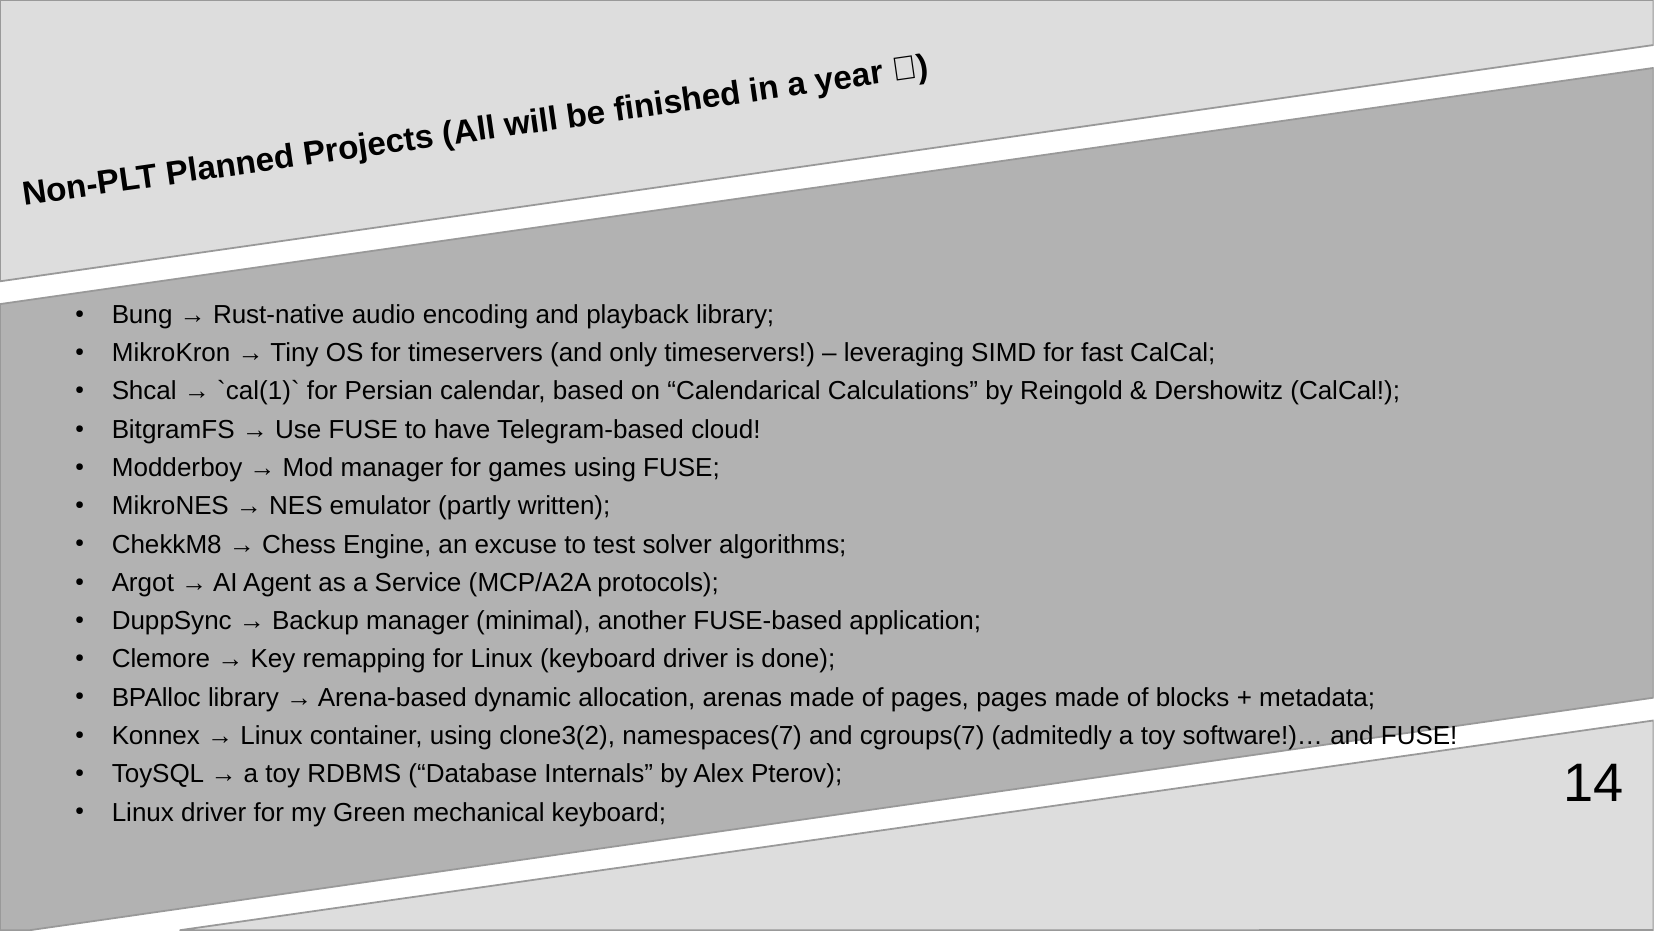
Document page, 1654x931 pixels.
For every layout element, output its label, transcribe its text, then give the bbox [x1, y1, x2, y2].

title Non-PLT Planned Projects (All will be finished in a year 🥹) [11, 0, 1496, 272]
list Bung → Rust-native audio encoding and playback library; MikroKron → Tiny OS for timeservers (and only timeservers!) – leveraging SIMD for fast CalCal; Shcal → `cal(1)` for Persian calendar, based on “Calendarical Calculations” by Reingold & Dershowitz (CalCal!); BitgramFS → Use FUSE to have Telegram-based cloud! Modderboy → Mod manager for games using FUSE; MikroNES → NES emulator (partly written); ChekkM8 → Chess Engine, an excuse to test solver algorithms; Argot → AI Agent as a Service (MCP/A2A protocols); DuppSync → Backup manager (minimal), another FUSE-based application; Clemore → Key remapping for Linux (keyboard driver is done); BPAlloc library → Arena-based dynamic allocation, arenas made of pages, pages made of blocks + metadata; Konnex → Linux container, using clone3(2), namespaces(7) and cgroups(7) (admitedly a toy software!)… and FUSE! ToySQL → a toy RDBMS (“Database Internals” by Alex Pterov); Linux driver for my Green mechanical keyboard; [75, 300, 1531, 840]
